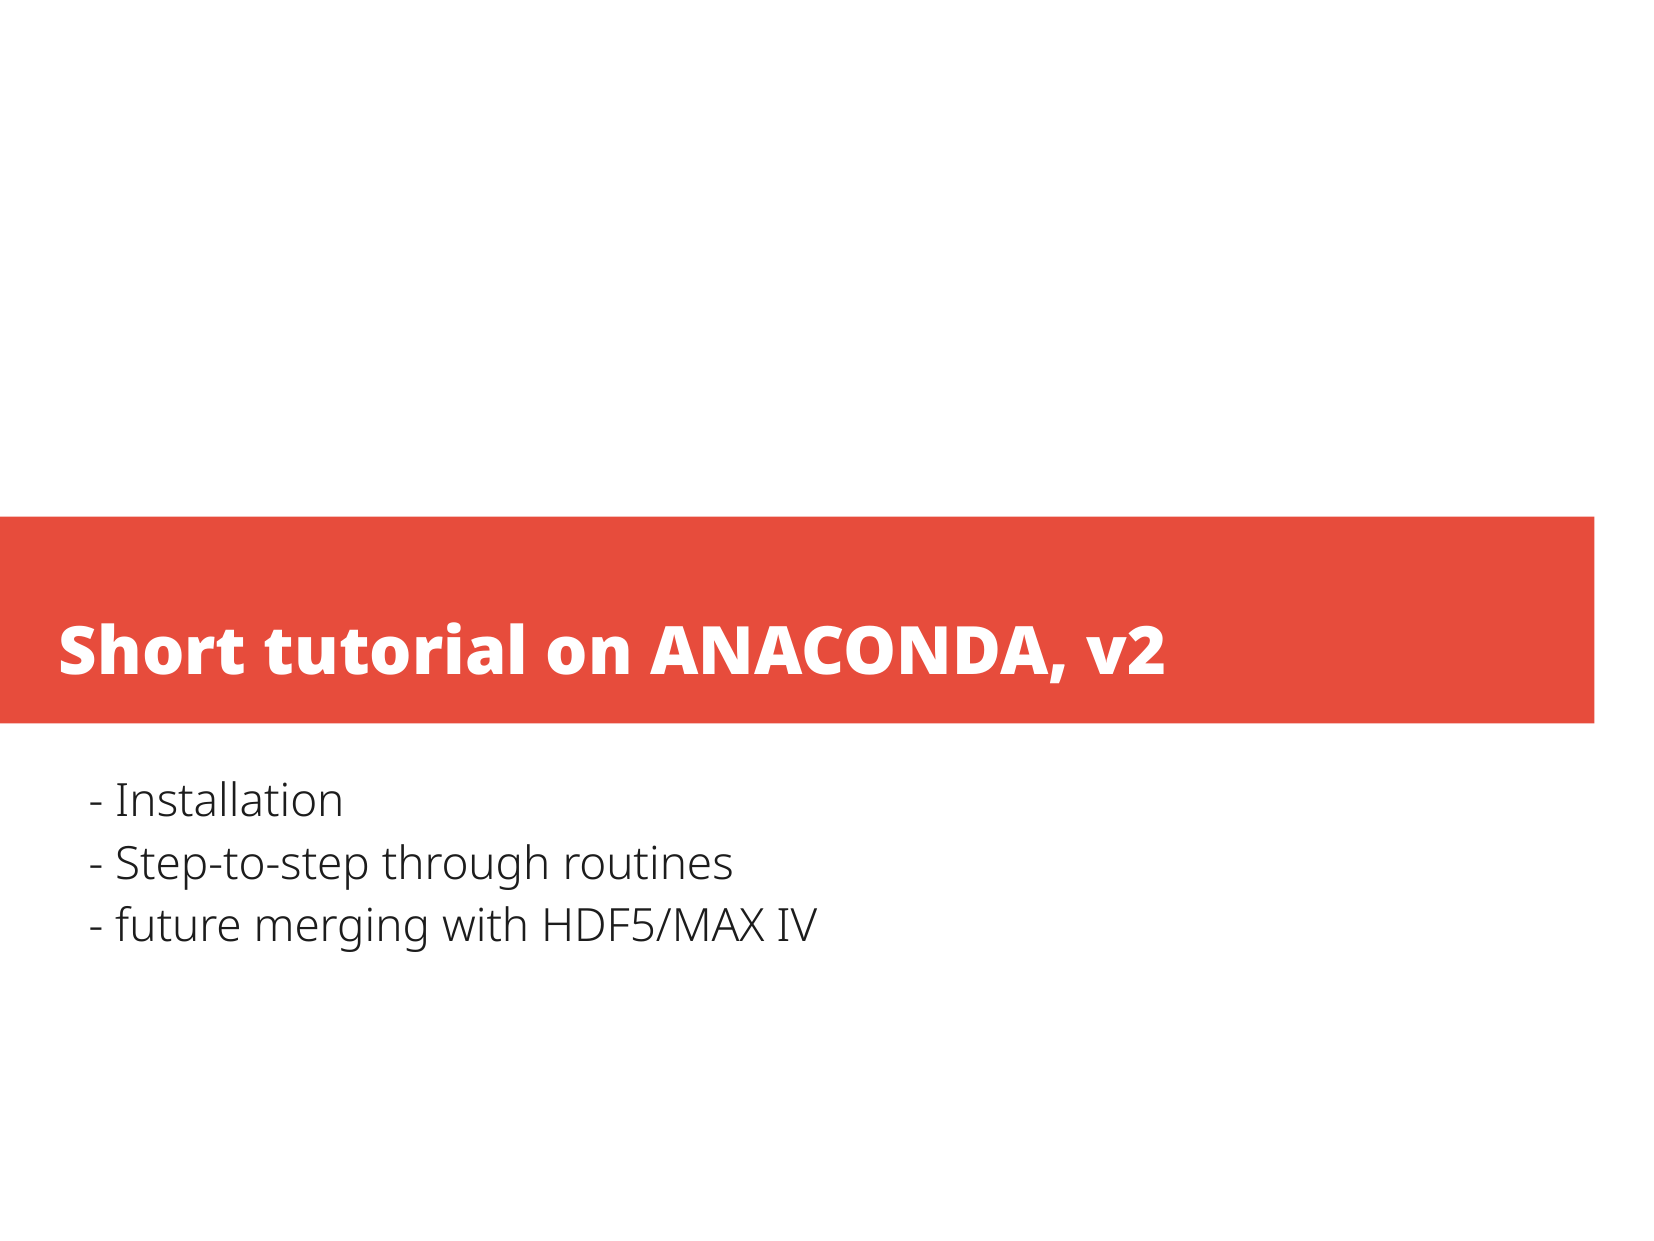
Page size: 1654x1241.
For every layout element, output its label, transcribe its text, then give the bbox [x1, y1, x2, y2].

subtitle - Installation - Step-to-step through routines - future merging with HDF5/MAX IV [88, 767, 1595, 1182]
title Short tutorial on ANACONDA, v2 [59, 546, 1595, 694]
